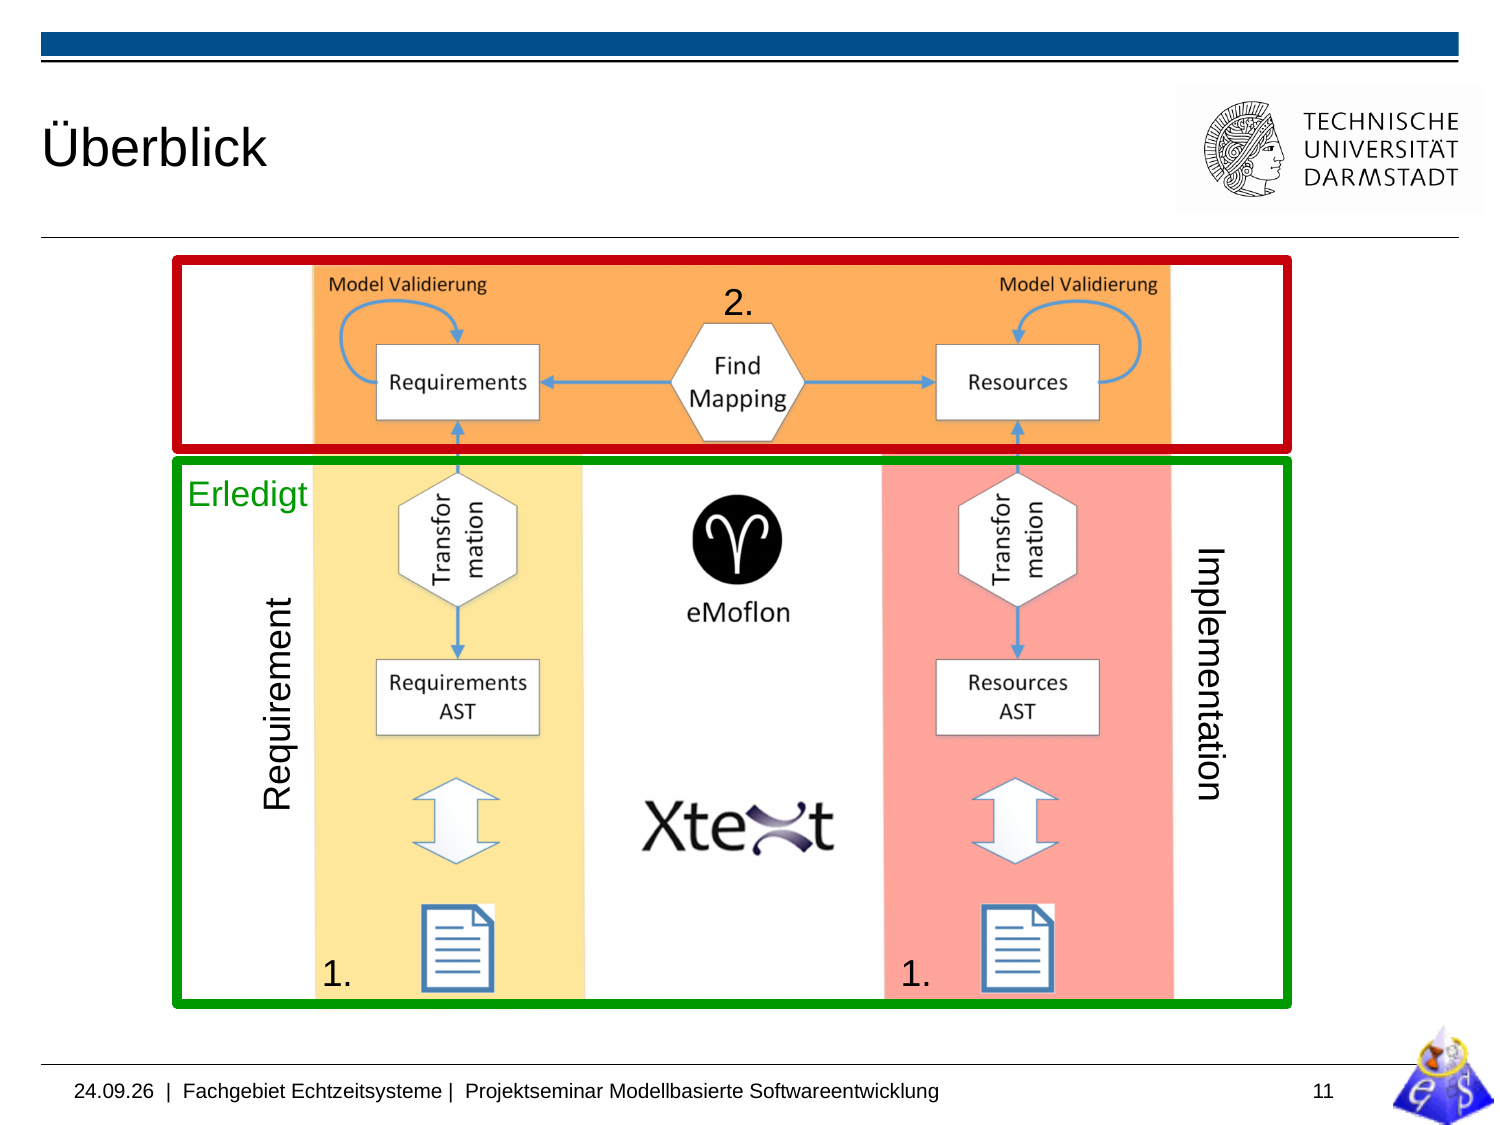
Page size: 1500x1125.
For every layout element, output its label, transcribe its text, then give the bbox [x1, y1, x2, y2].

picture [1193, 84, 1483, 214]
picture [60, 259, 1420, 1016]
text_box Erledigt [172, 466, 362, 524]
text_box [177, 259, 1288, 449]
text_box [177, 460, 1288, 1004]
title Überblick [41, 62, 1193, 233]
picture [1393, 1023, 1494, 1125]
text_box Requirement [249, 449, 307, 460]
